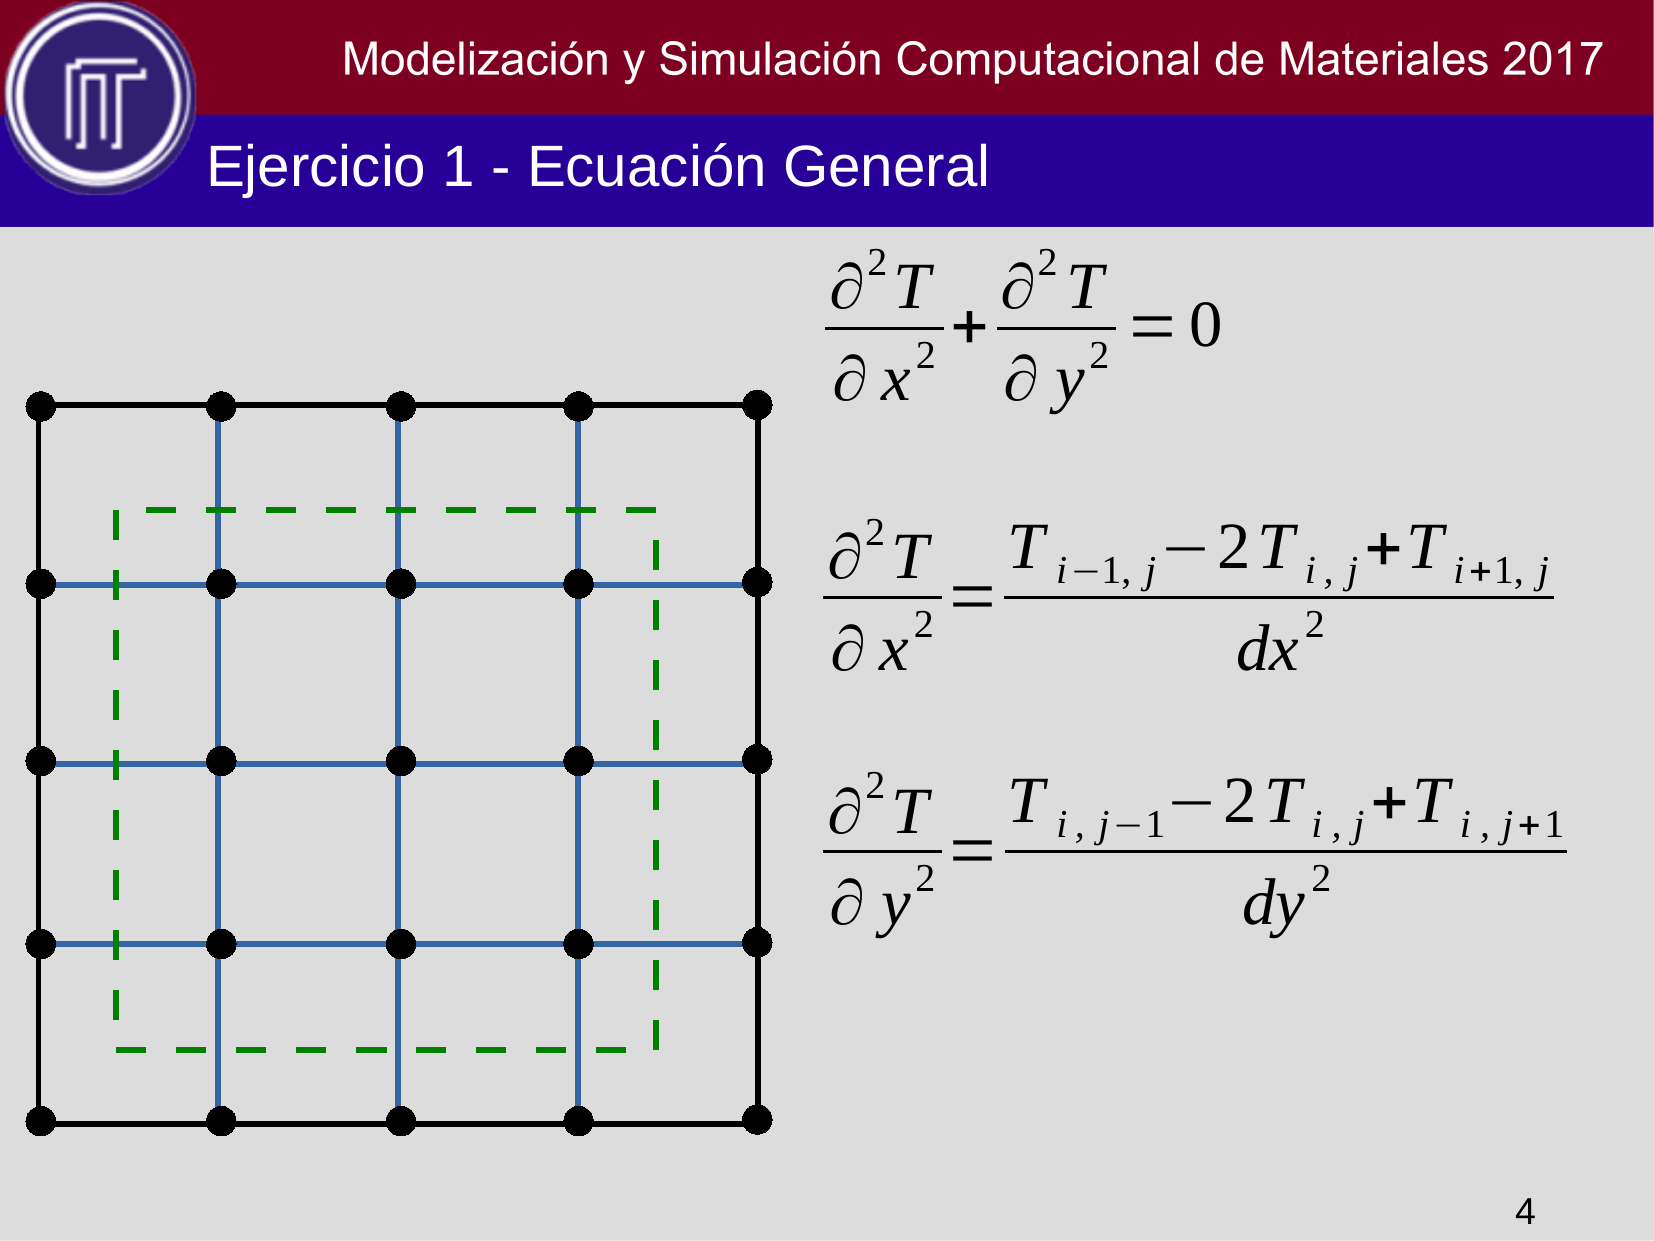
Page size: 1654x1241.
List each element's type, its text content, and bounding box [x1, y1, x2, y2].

text_box [386, 929, 416, 959]
text_box [563, 746, 594, 776]
text_box [386, 391, 416, 422]
text_box [25, 391, 56, 422]
text_box [563, 929, 594, 959]
text_box [206, 1106, 237, 1136]
text_box [742, 390, 773, 420]
text_box [25, 1106, 56, 1136]
text_box [25, 746, 56, 776]
text_box [206, 568, 237, 599]
text_box [25, 929, 56, 959]
chart [815, 240, 1231, 416]
text_box [25, 568, 56, 599]
text_box [563, 1106, 594, 1136]
text_box [206, 929, 237, 959]
text_box Ejercicio 1 - Ecuación General [191, 126, 1392, 207]
text_box [386, 1106, 416, 1136]
picture [0, 0, 1654, 1241]
chart [813, 509, 1564, 686]
text_box [742, 1104, 773, 1135]
chart [813, 763, 1577, 940]
text_box [742, 744, 773, 775]
text_box 20 [1500, 1182, 1654, 1241]
text_box [563, 568, 594, 599]
text_box [386, 568, 416, 599]
text_box [742, 927, 773, 958]
text_box [206, 746, 237, 776]
text_box [386, 746, 416, 776]
text_box [563, 391, 594, 422]
text_box [742, 567, 773, 597]
text_box [206, 391, 237, 422]
